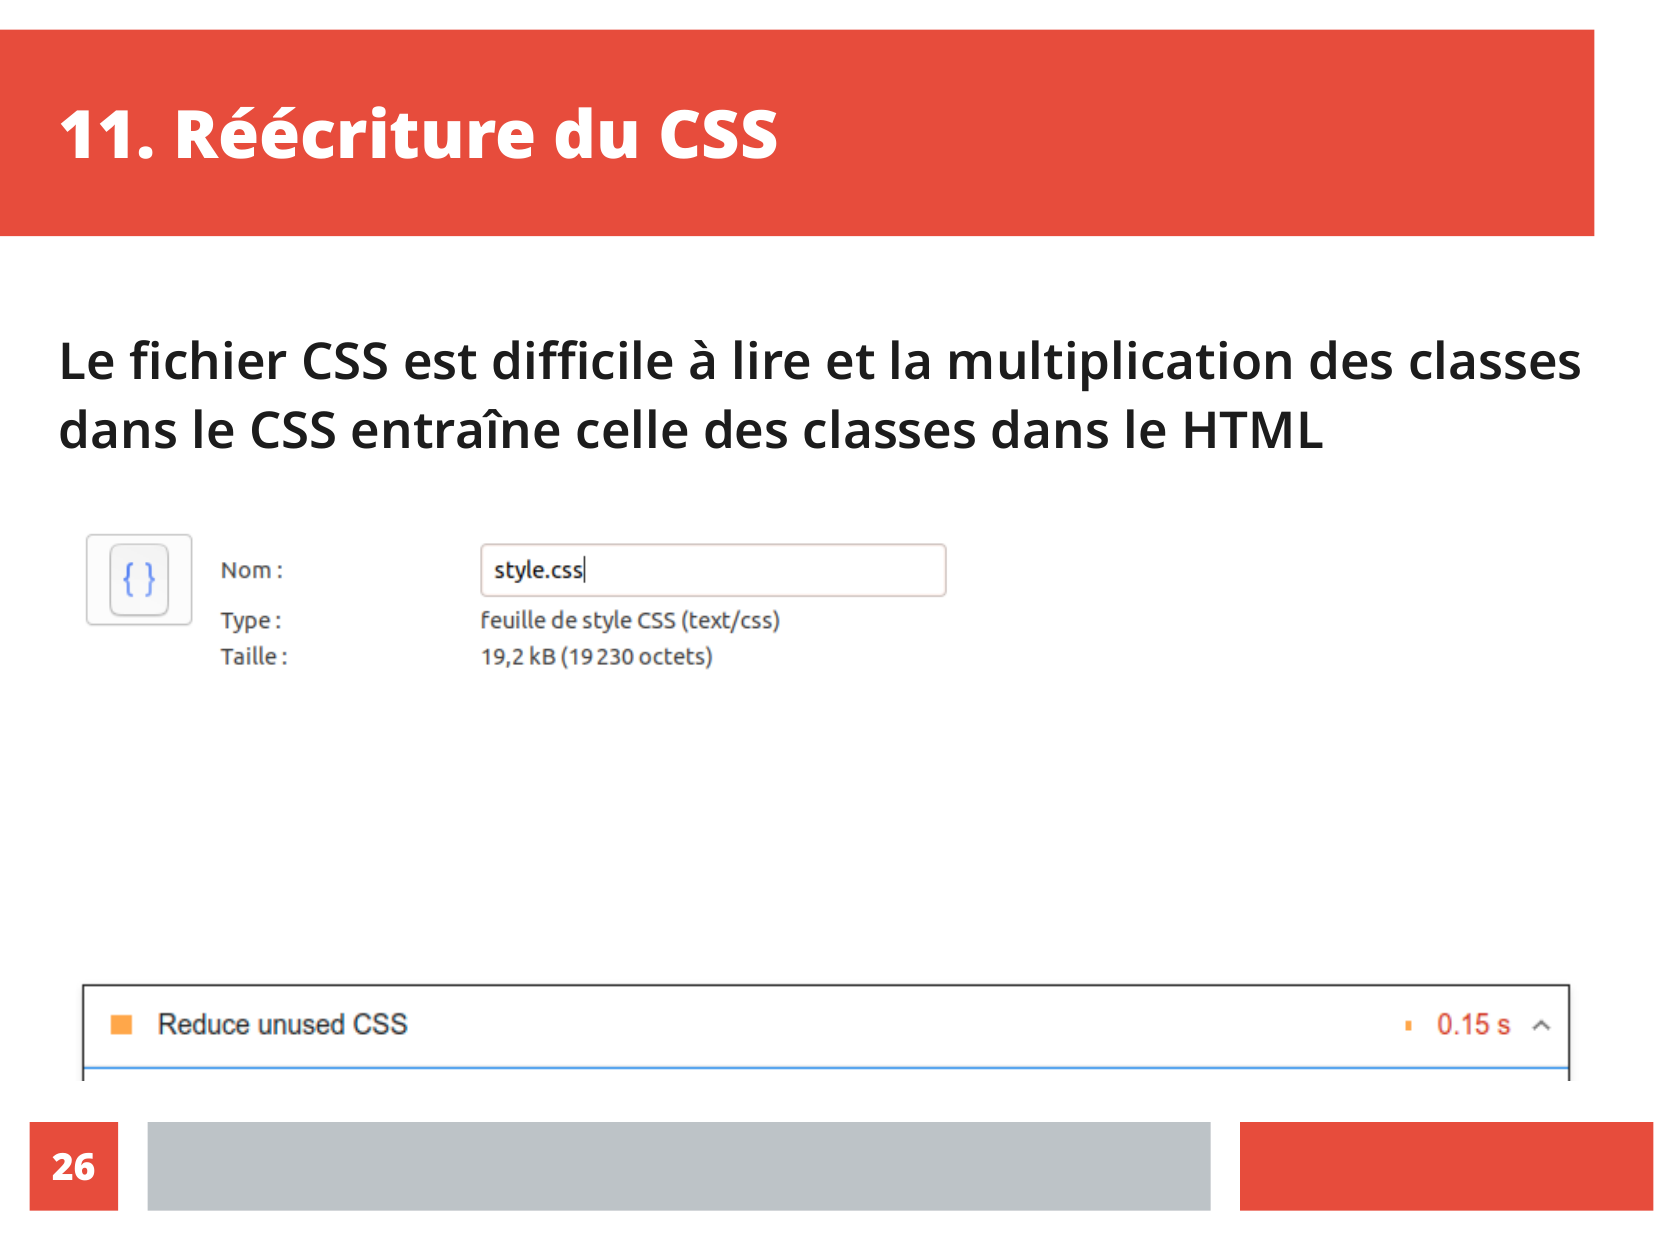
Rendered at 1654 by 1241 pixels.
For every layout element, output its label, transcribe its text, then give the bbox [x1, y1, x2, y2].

title 11. Réécriture du CSS [59, 59, 1595, 207]
list Le fichier CSS est difficile à lire et la multiplication des classes dans le CSS entraîne celle des classes dans le HTML [59, 324, 1587, 522]
picture [80, 528, 958, 679]
picture [75, 977, 1582, 1081]
